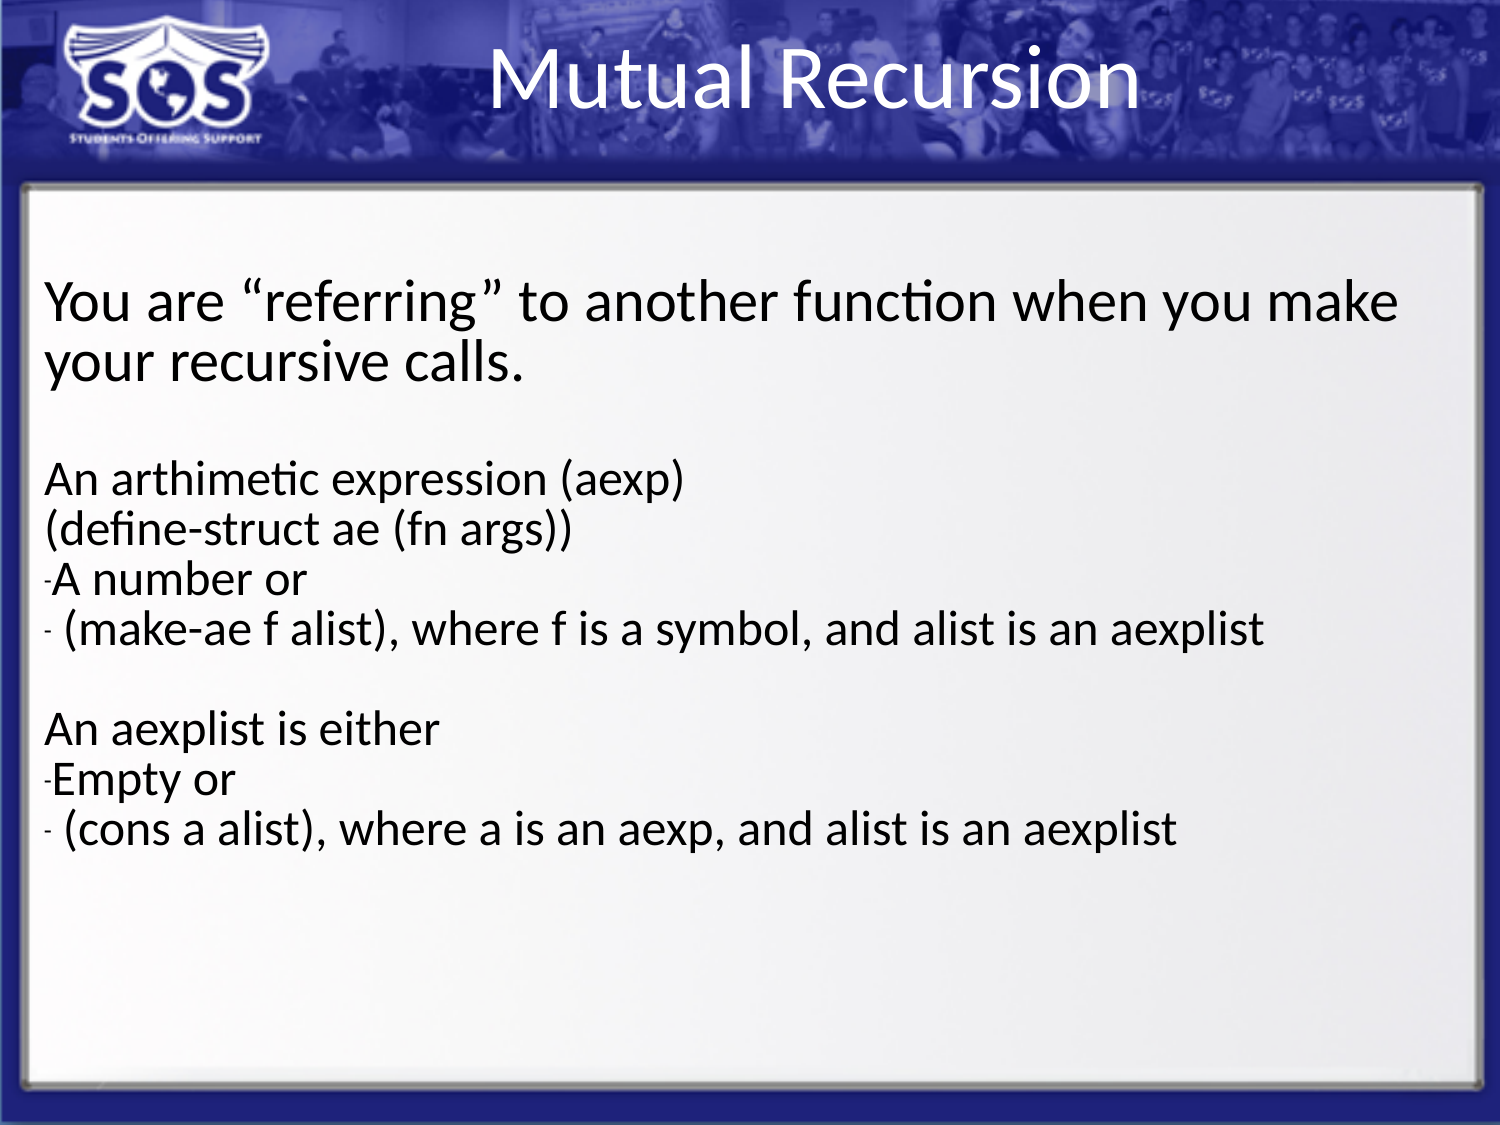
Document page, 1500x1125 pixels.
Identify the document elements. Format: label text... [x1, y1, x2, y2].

text_box You are “referring” to another function when you make your recursive calls. An arthimetic expression (aexp) (define-struct ae (fn args)) A number or (make-ae f alist), where f is a symbol, and alist is an aexplist An aexplist is either Empty or (cons a alist), where a is an aexp, and alist is an aexplist [29, 268, 1489, 1074]
picture [0, 0, 1500, 1125]
text_box Mutual Recursion [253, 30, 1376, 157]
